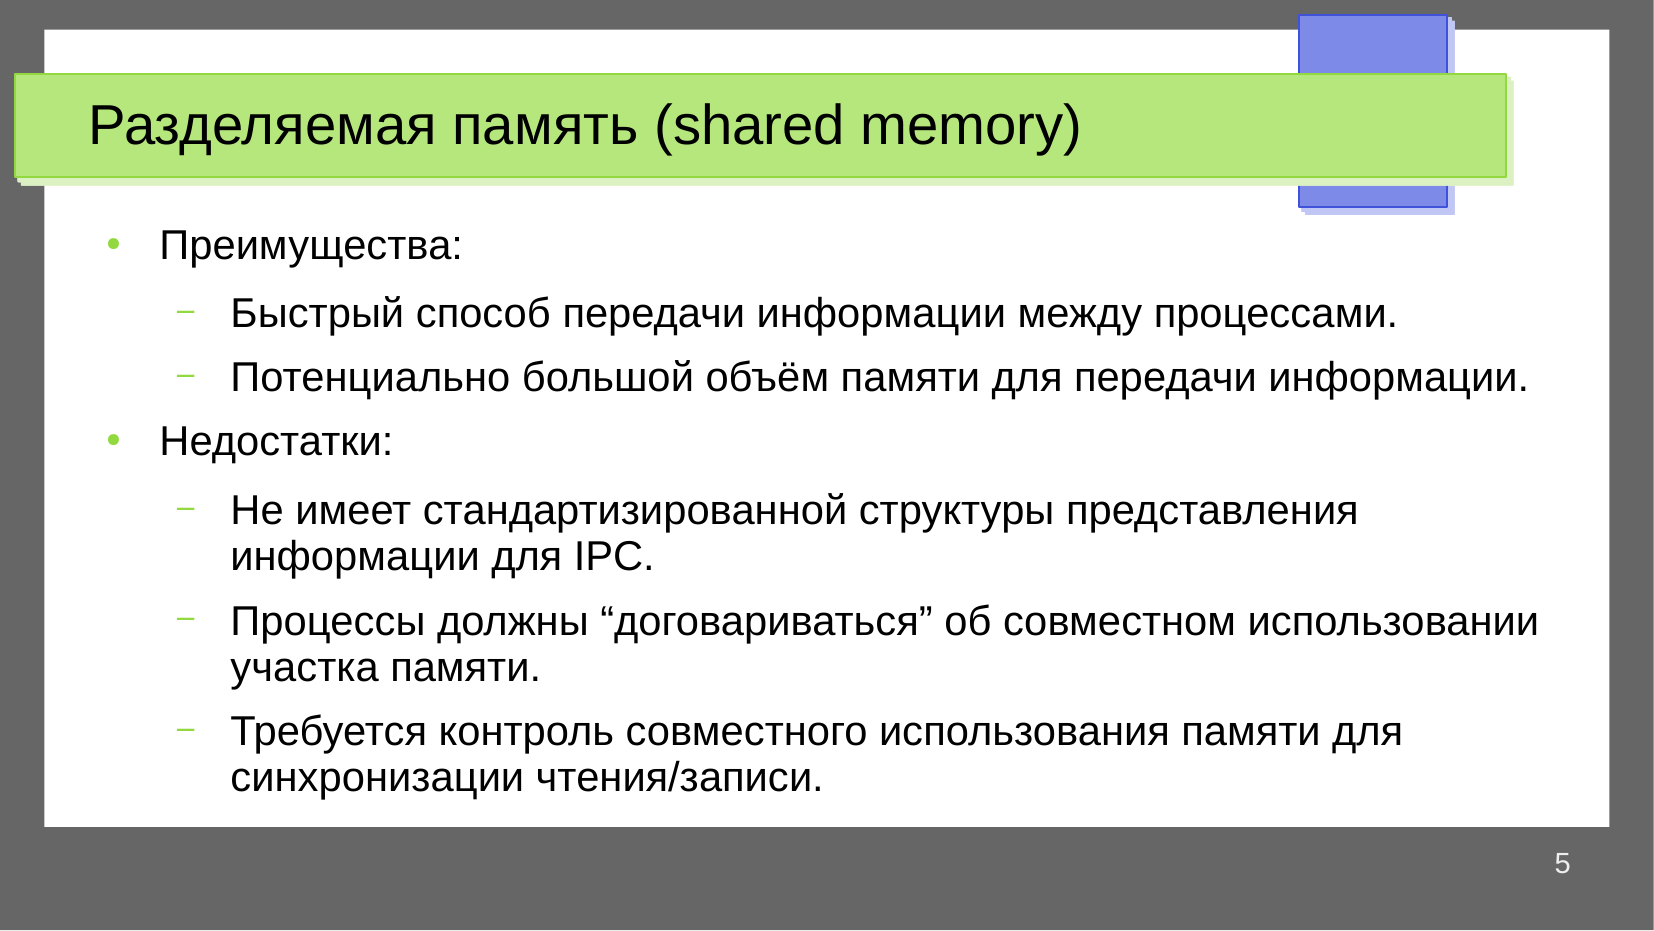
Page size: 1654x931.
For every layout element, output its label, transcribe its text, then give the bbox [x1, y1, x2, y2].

list Преимущества: Быстрый способ передачи информации между процессами. Потенциально большой объём памяти для передачи информации. Недостатки: Не имеет стандартизированной структуры представления информации для IPC. Процессы должны “договариваться” об совместном использовании участка памяти. Требуется контроль совместного использования памяти для синхронизации чтения/записи. [88, 221, 1565, 813]
title Разделяемая память (shared memory) [88, 73, 1506, 178]
